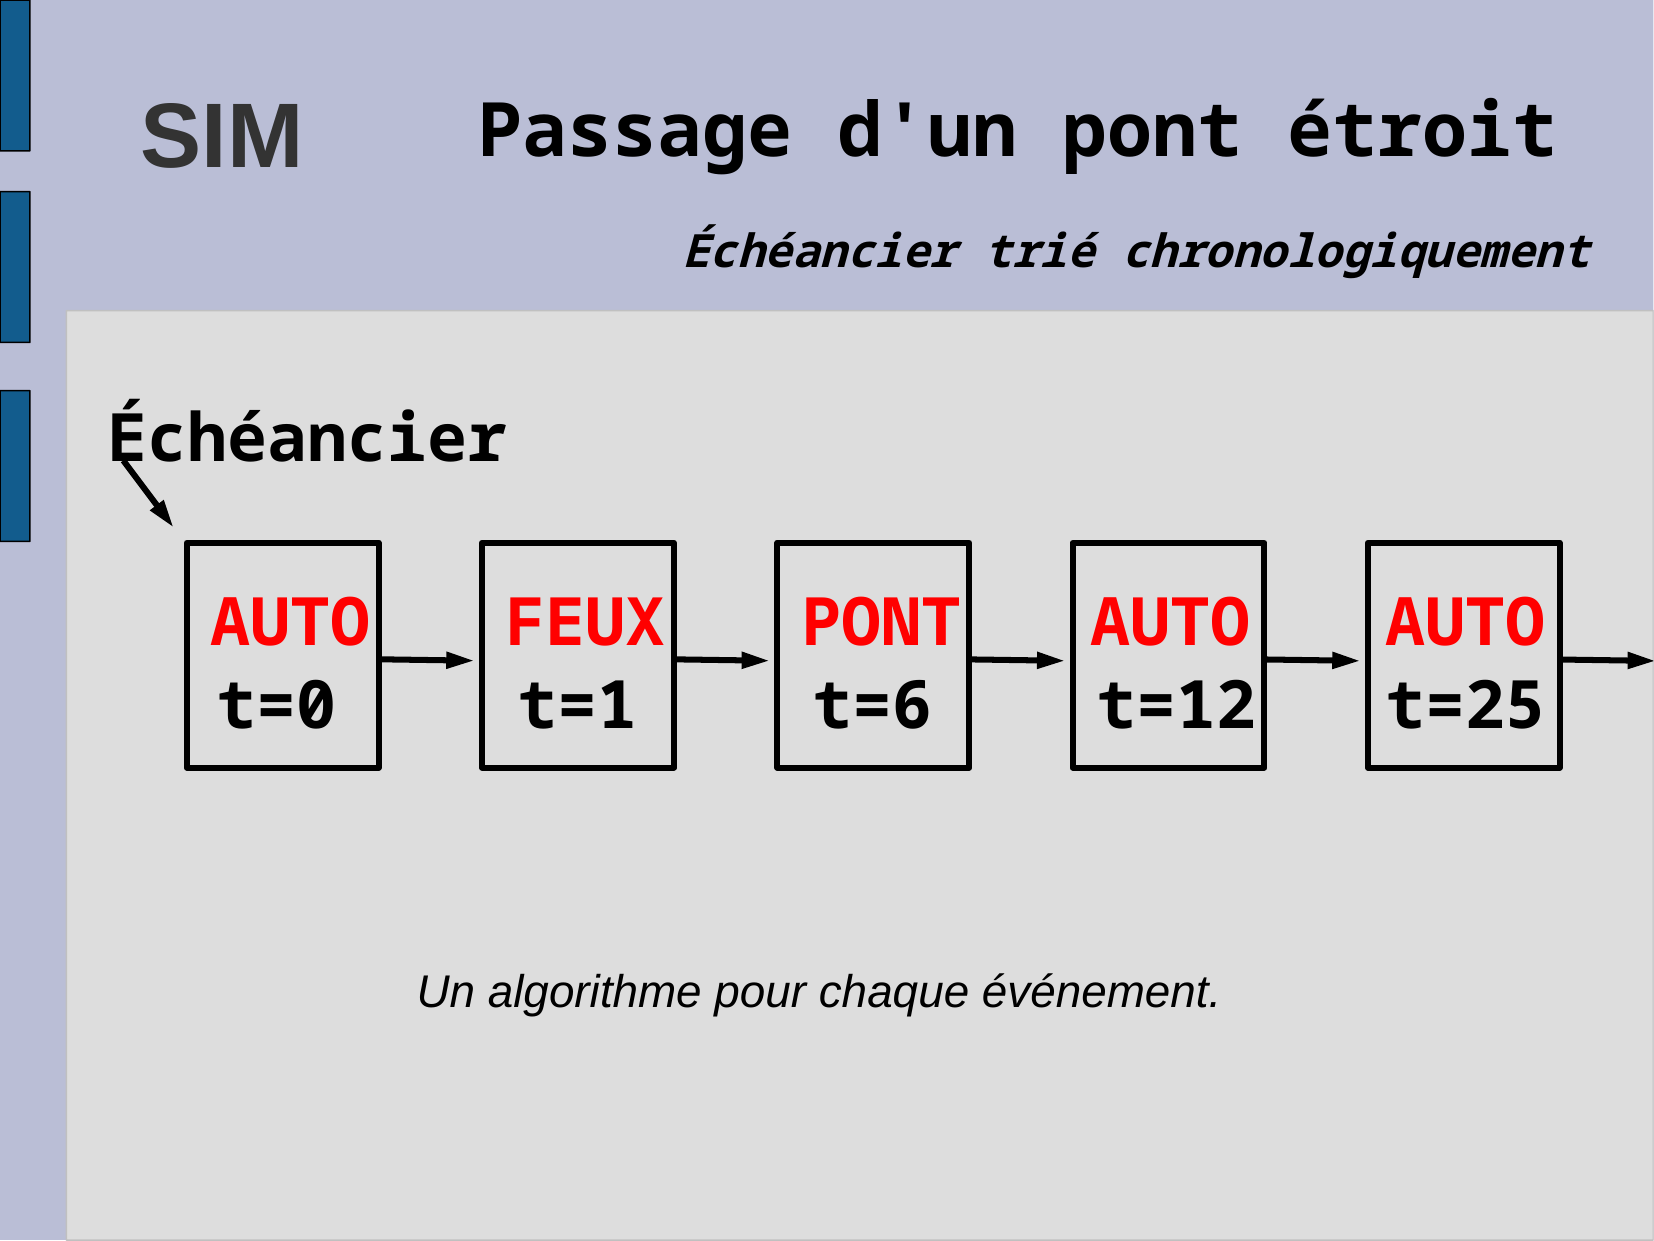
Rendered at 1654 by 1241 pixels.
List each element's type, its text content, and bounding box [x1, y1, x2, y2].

text_box t=0 [216, 657, 337, 745]
text_box AUTO [1090, 574, 1251, 663]
title SIM [74, 51, 371, 223]
text_box FEUX [505, 574, 666, 663]
text_box t=25 [1385, 657, 1546, 745]
text_box Un algorithme pour chaque événement. [416, 966, 1235, 1035]
text_box t=1 [517, 657, 638, 745]
text_box AUTO [1385, 574, 1546, 657]
text_box Échéancier [107, 390, 508, 479]
text_box Échéancier trié chronologiquement [682, 218, 1590, 279]
text_box AUTO [210, 574, 371, 663]
text_box t=12 [1096, 657, 1257, 745]
text_box t=6 [812, 657, 933, 745]
text_box Passage d'un pont étroit [477, 76, 1565, 175]
text_box PONT [800, 574, 962, 663]
